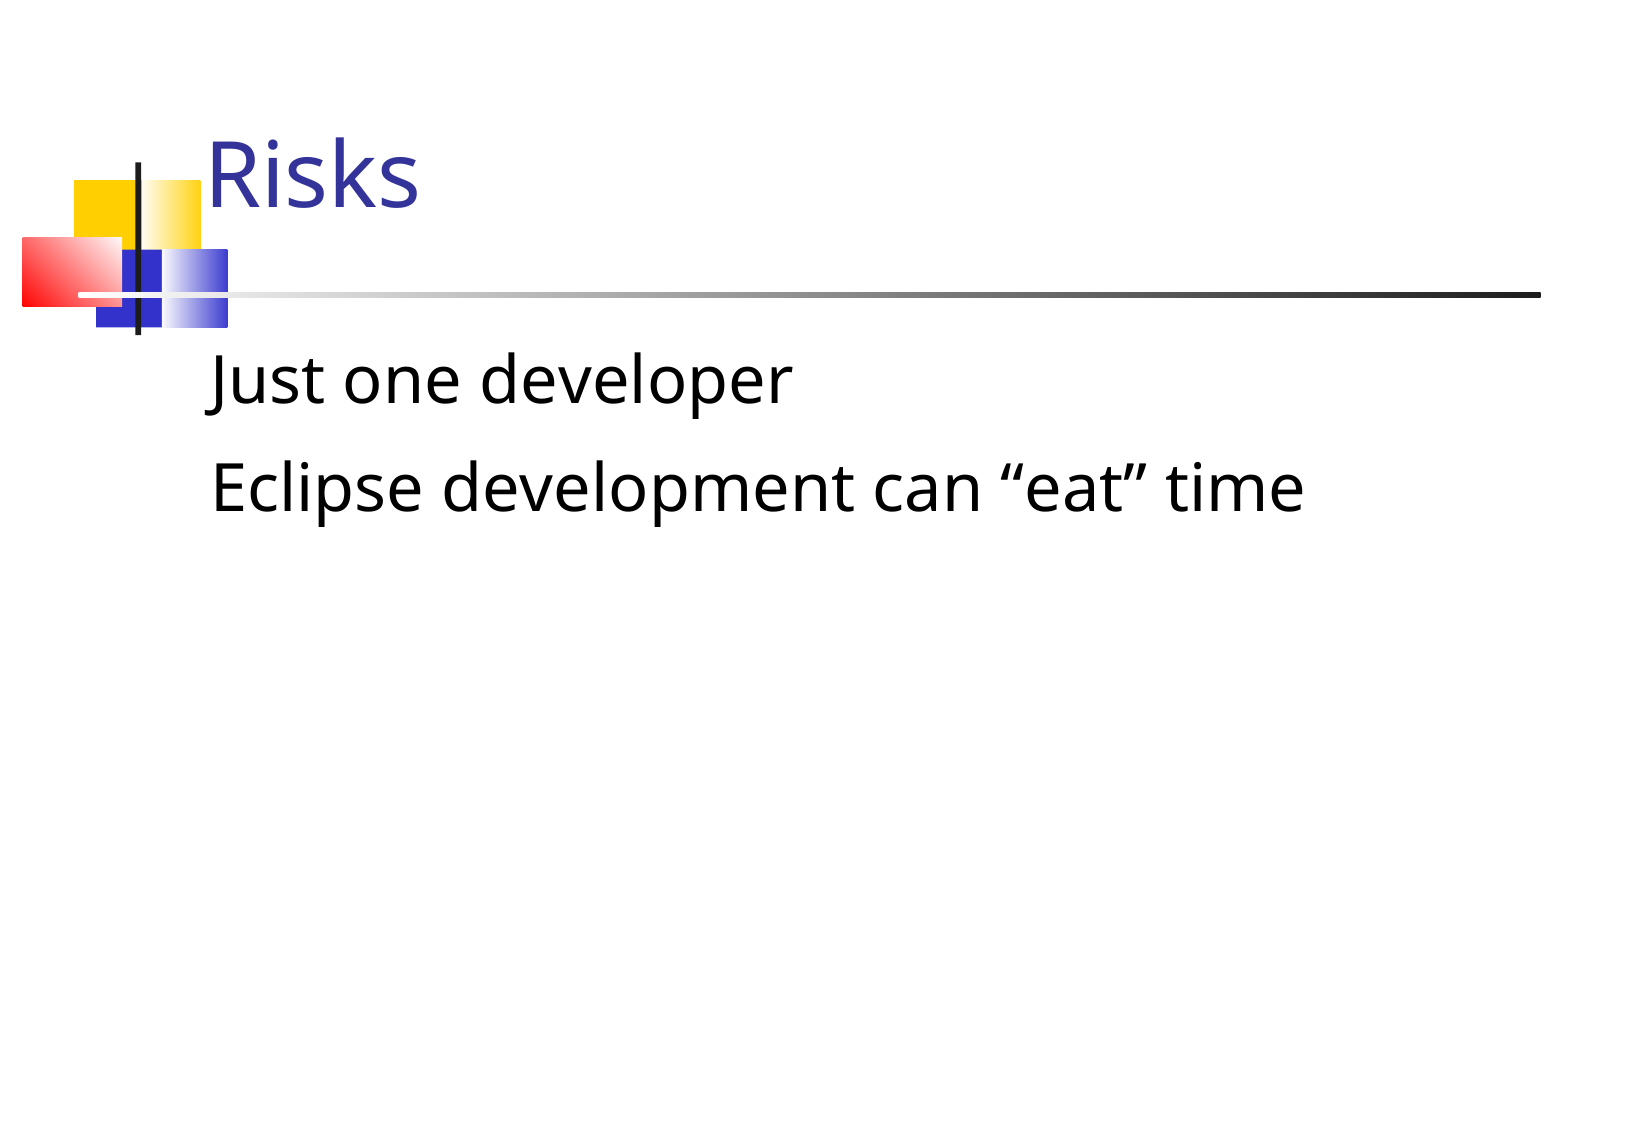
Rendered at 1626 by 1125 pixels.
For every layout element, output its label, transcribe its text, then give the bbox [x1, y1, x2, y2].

list Just one developer Eclipse development can “eat” time [210, 331, 1592, 704]
title Risks [204, 115, 1590, 227]
